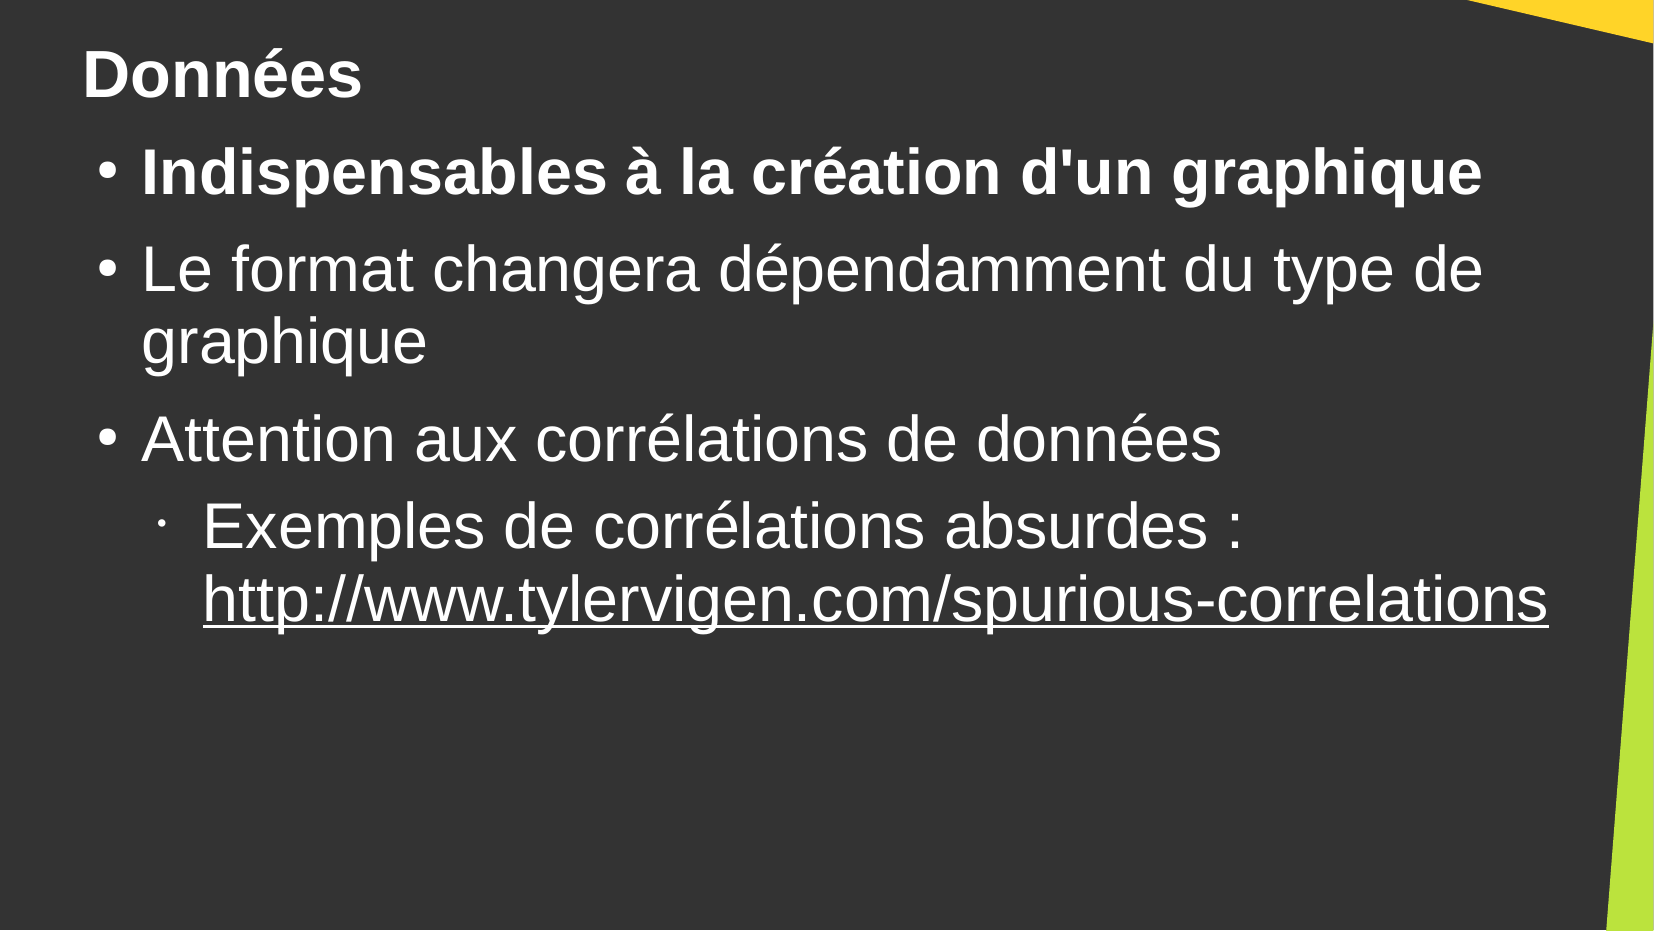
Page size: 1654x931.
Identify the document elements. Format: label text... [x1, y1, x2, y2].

title Données [82, 37, 1571, 115]
text_box [1467, 0, 1654, 44]
text_box [1606, 314, 1654, 931]
list Indispensables à la création d'un graphique Le format changera dépendamment du type de graphique Attention aux corrélations de données Exemples de corrélations absurdes : http://www.tylervigen.com/spurious-correlations [80, 135, 1560, 638]
